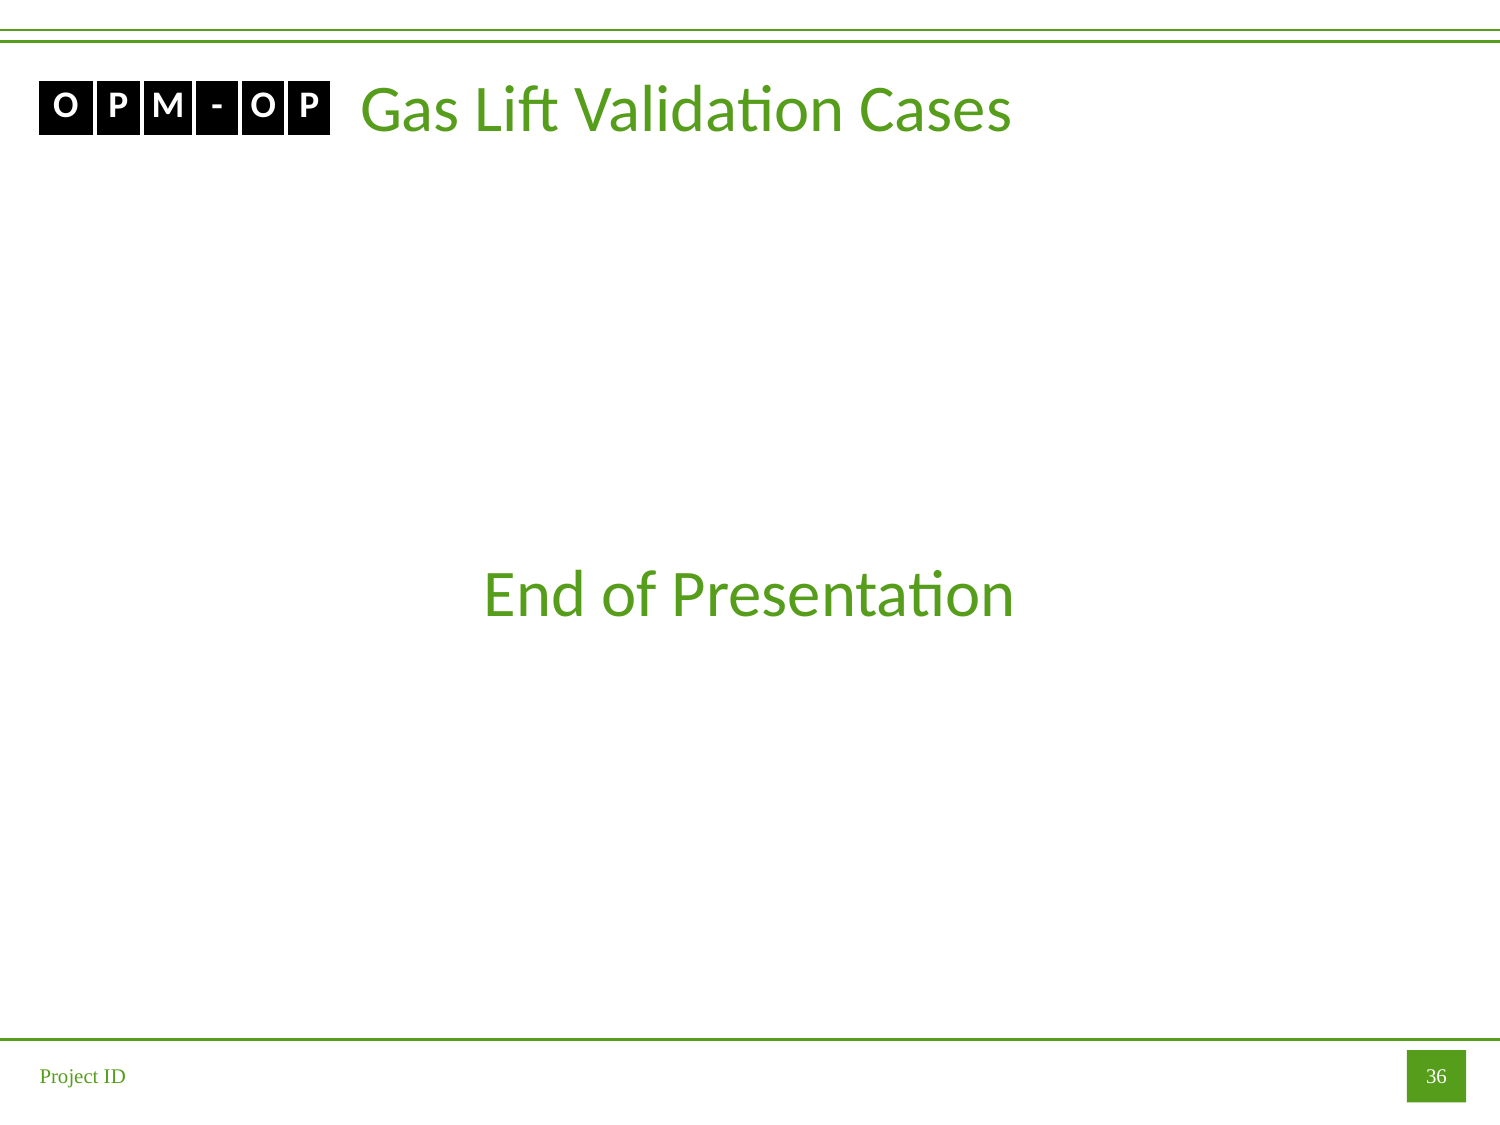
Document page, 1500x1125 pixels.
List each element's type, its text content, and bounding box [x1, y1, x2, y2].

title Gas Lift Validation Cases [360, 77, 1425, 153]
subtitle End of Presentation [75, 195, 1425, 1006]
